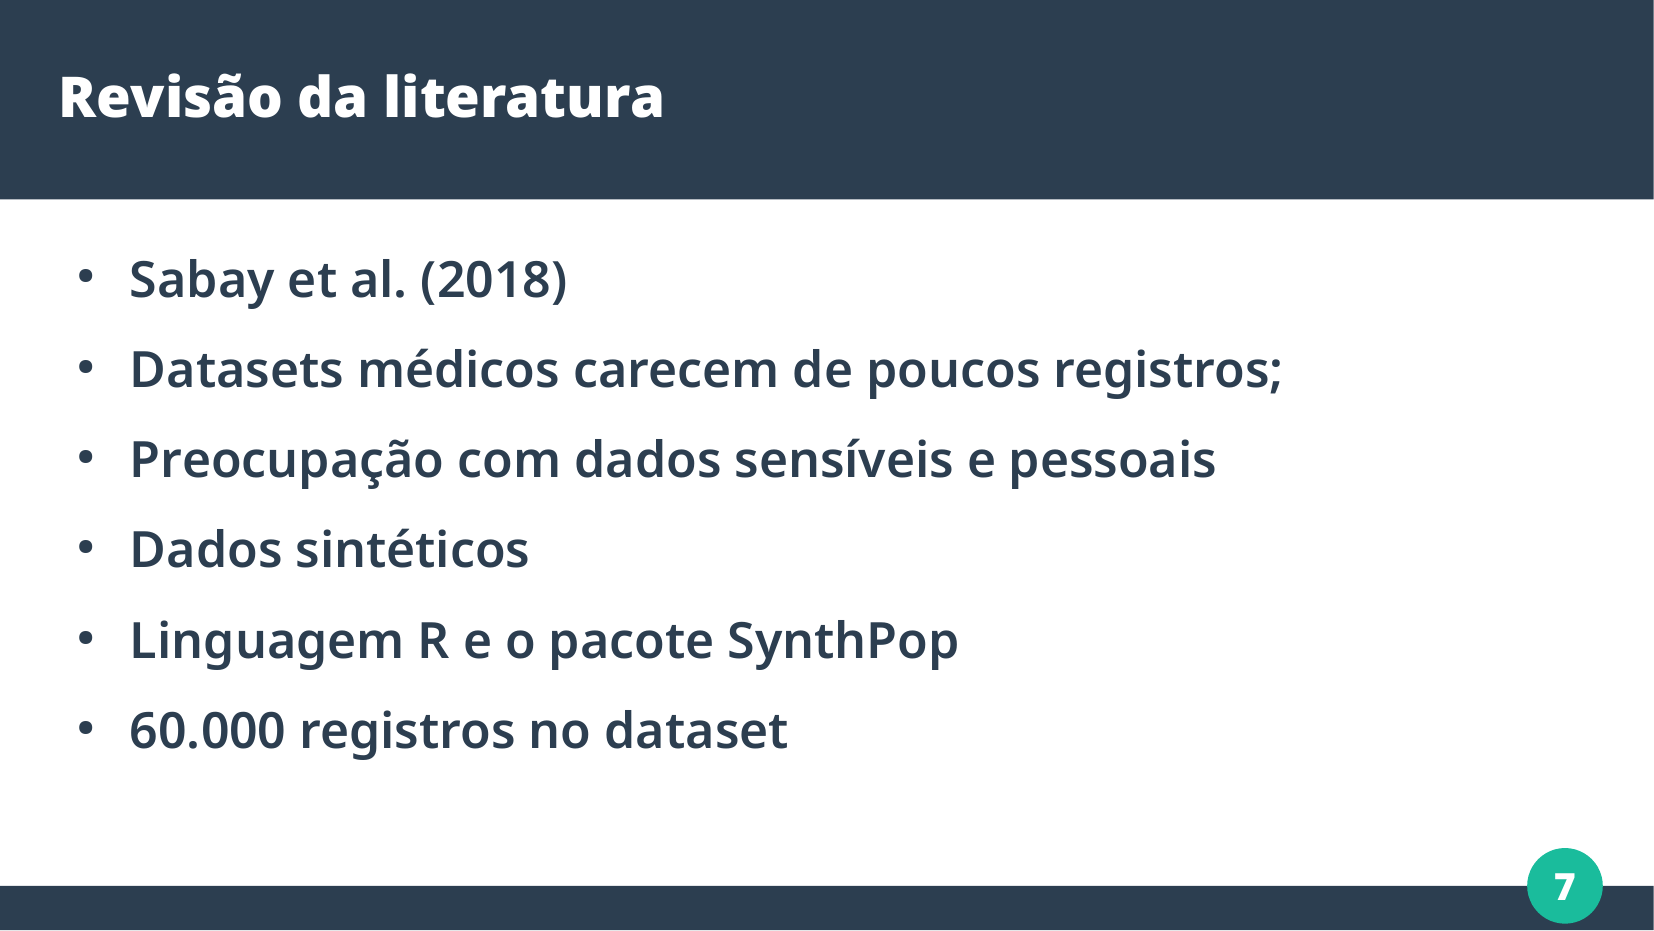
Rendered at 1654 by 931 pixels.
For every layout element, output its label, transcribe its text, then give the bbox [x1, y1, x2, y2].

list Sabay et al. (2018) Datasets médicos carecem de poucos registros; Preocupação com dados sensíveis e pessoais Dados sintéticos Linguagem R e o pacote SynthPop 60.000 registros no dataset [59, 243, 1595, 864]
title Revisão da literatura [59, 37, 1595, 156]
